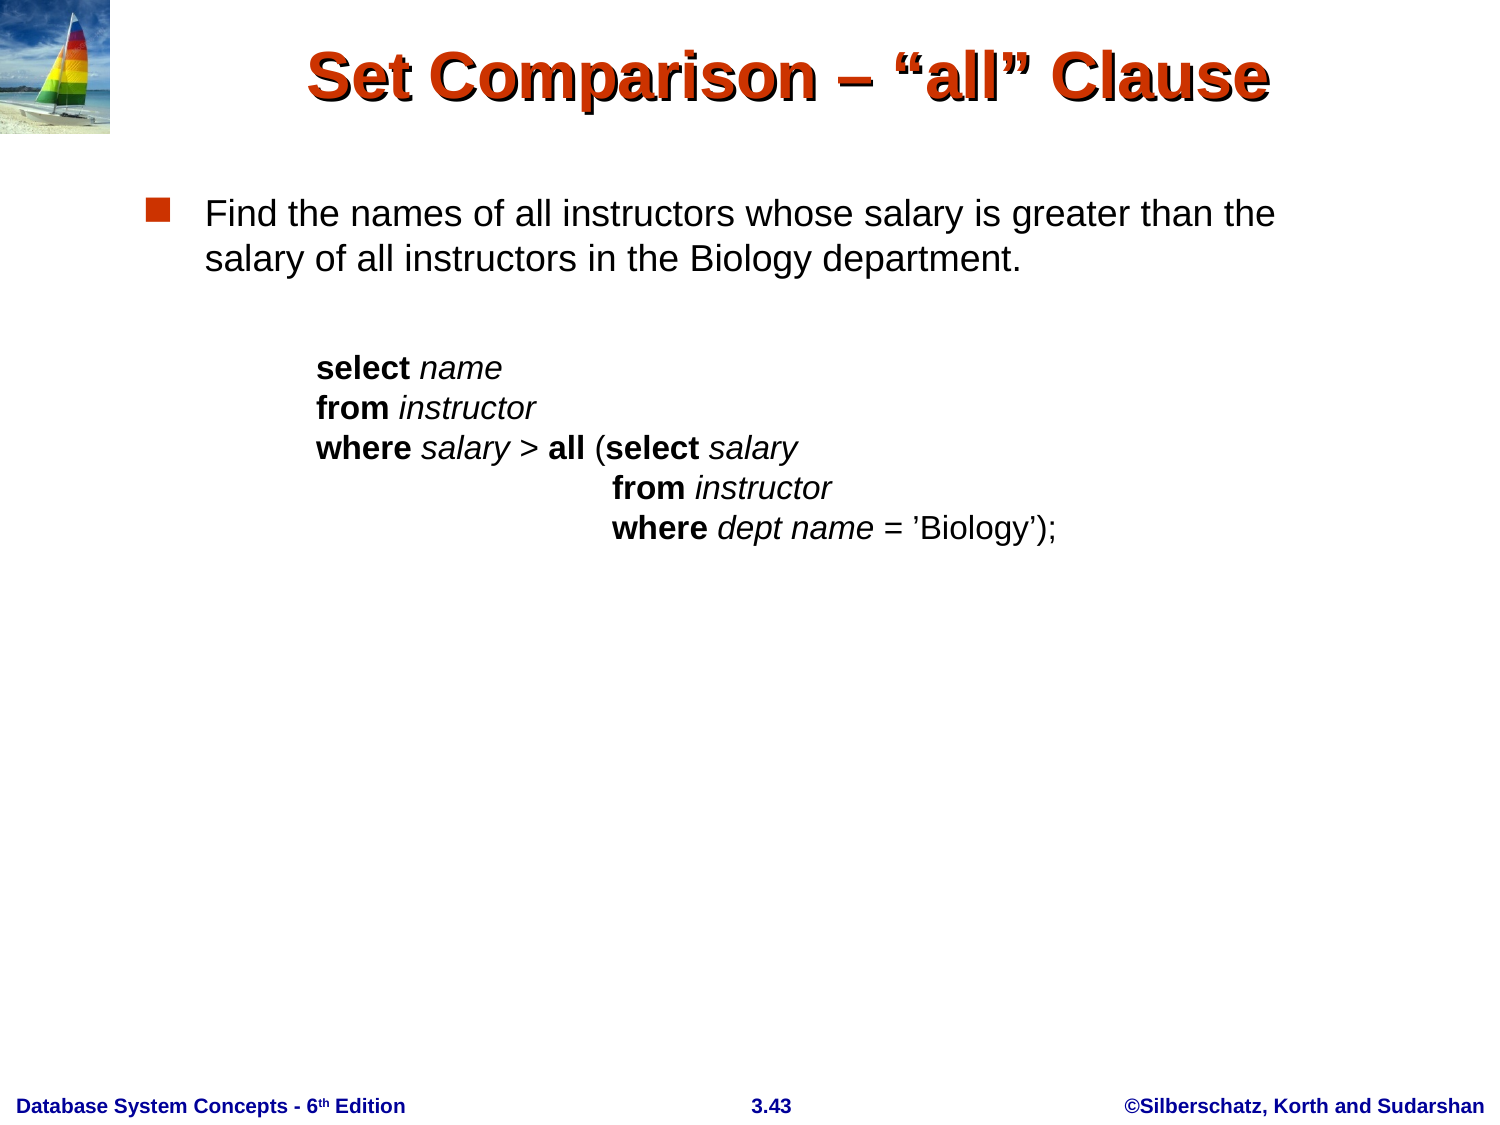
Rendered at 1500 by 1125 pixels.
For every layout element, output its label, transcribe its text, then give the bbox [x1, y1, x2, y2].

title Set Comparison – “all” Clause [125, 19, 1451, 120]
text_box select name from instructor where salary > all (select salary from instructor where dept name = ’Biology’); [301, 338, 1125, 554]
picture [0, 0, 110, 134]
list Find the names of all instructors whose salary is greater than the salary of all instructors in the Biology department. [133, 181, 1391, 342]
